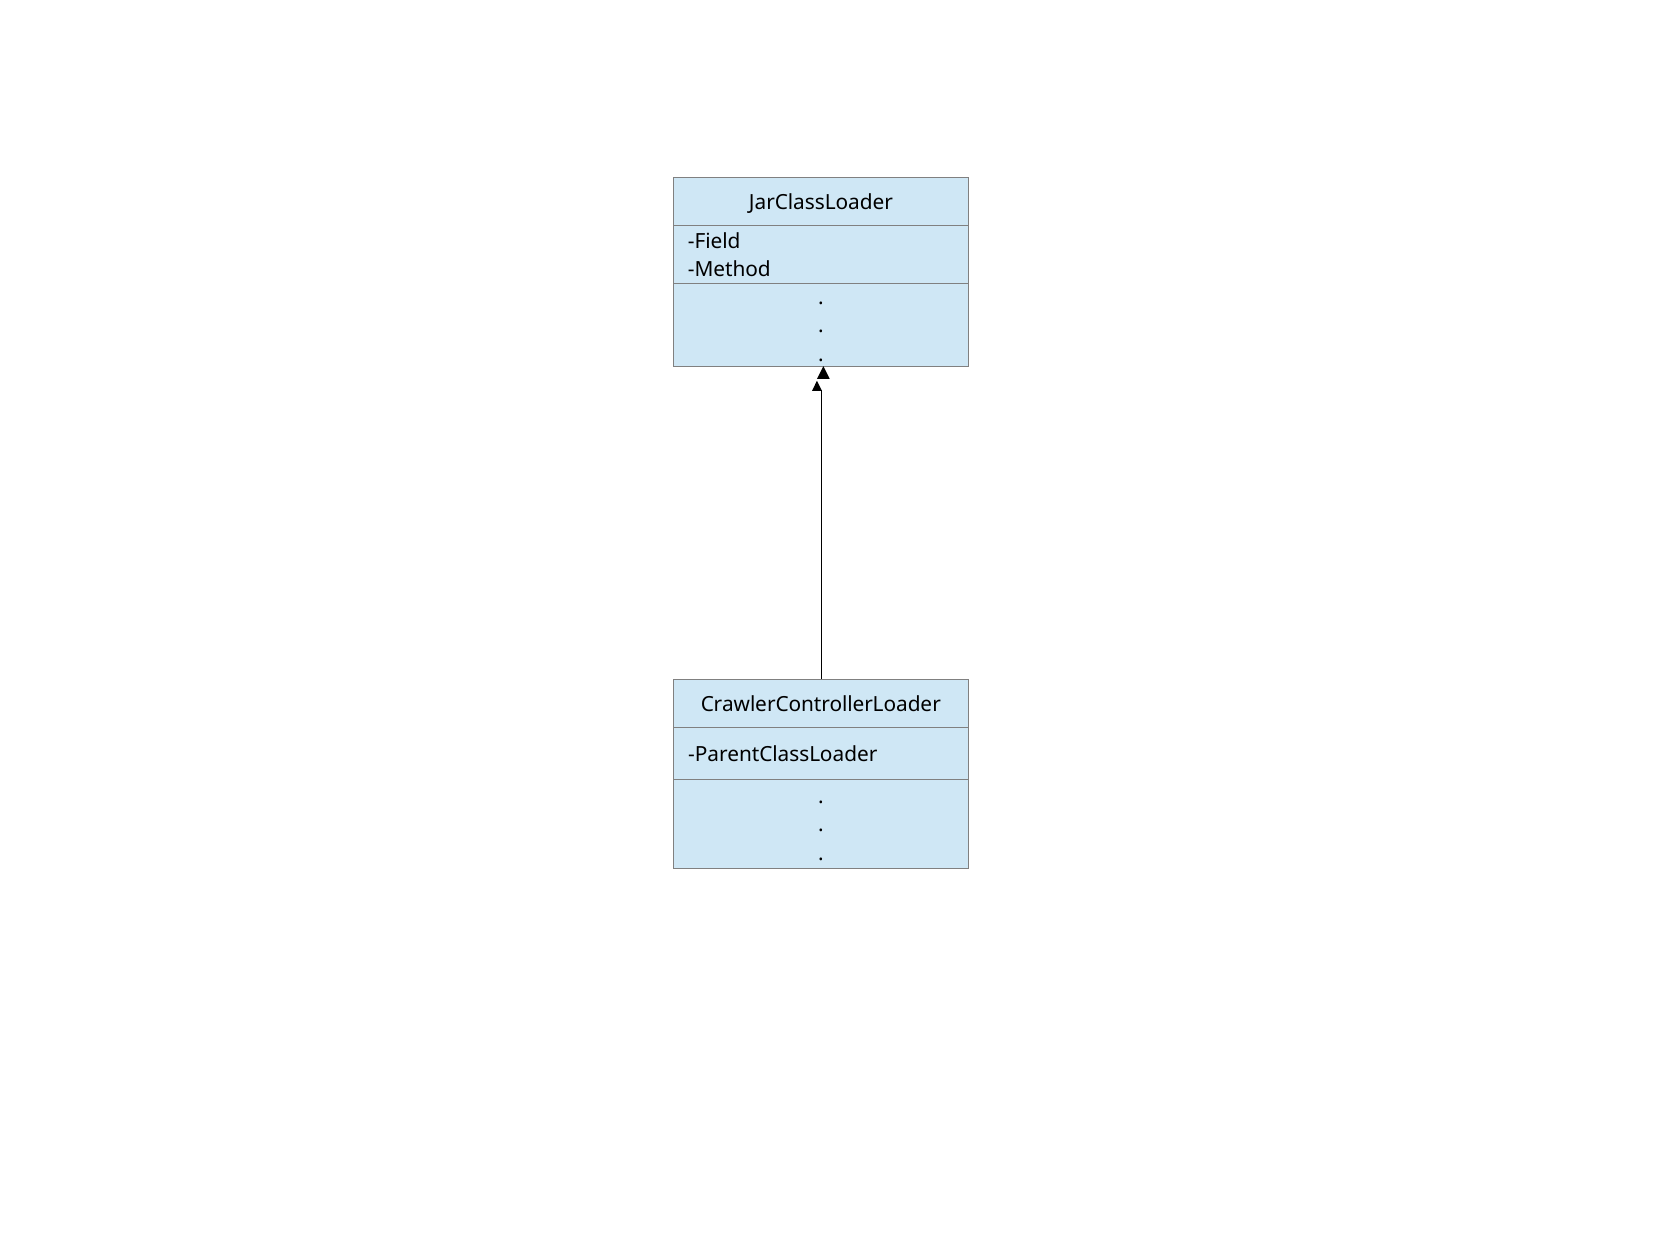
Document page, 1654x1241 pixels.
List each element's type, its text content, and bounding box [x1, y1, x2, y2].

text_box . . . [673, 779, 969, 869]
text_box CrawlerControllerLoader [673, 679, 969, 728]
text_box JarClassLoader [673, 177, 969, 226]
text_box -Field -Method [673, 226, 969, 283]
text_box -ParentClassLoader [673, 728, 969, 779]
text_box . . . [673, 283, 969, 367]
